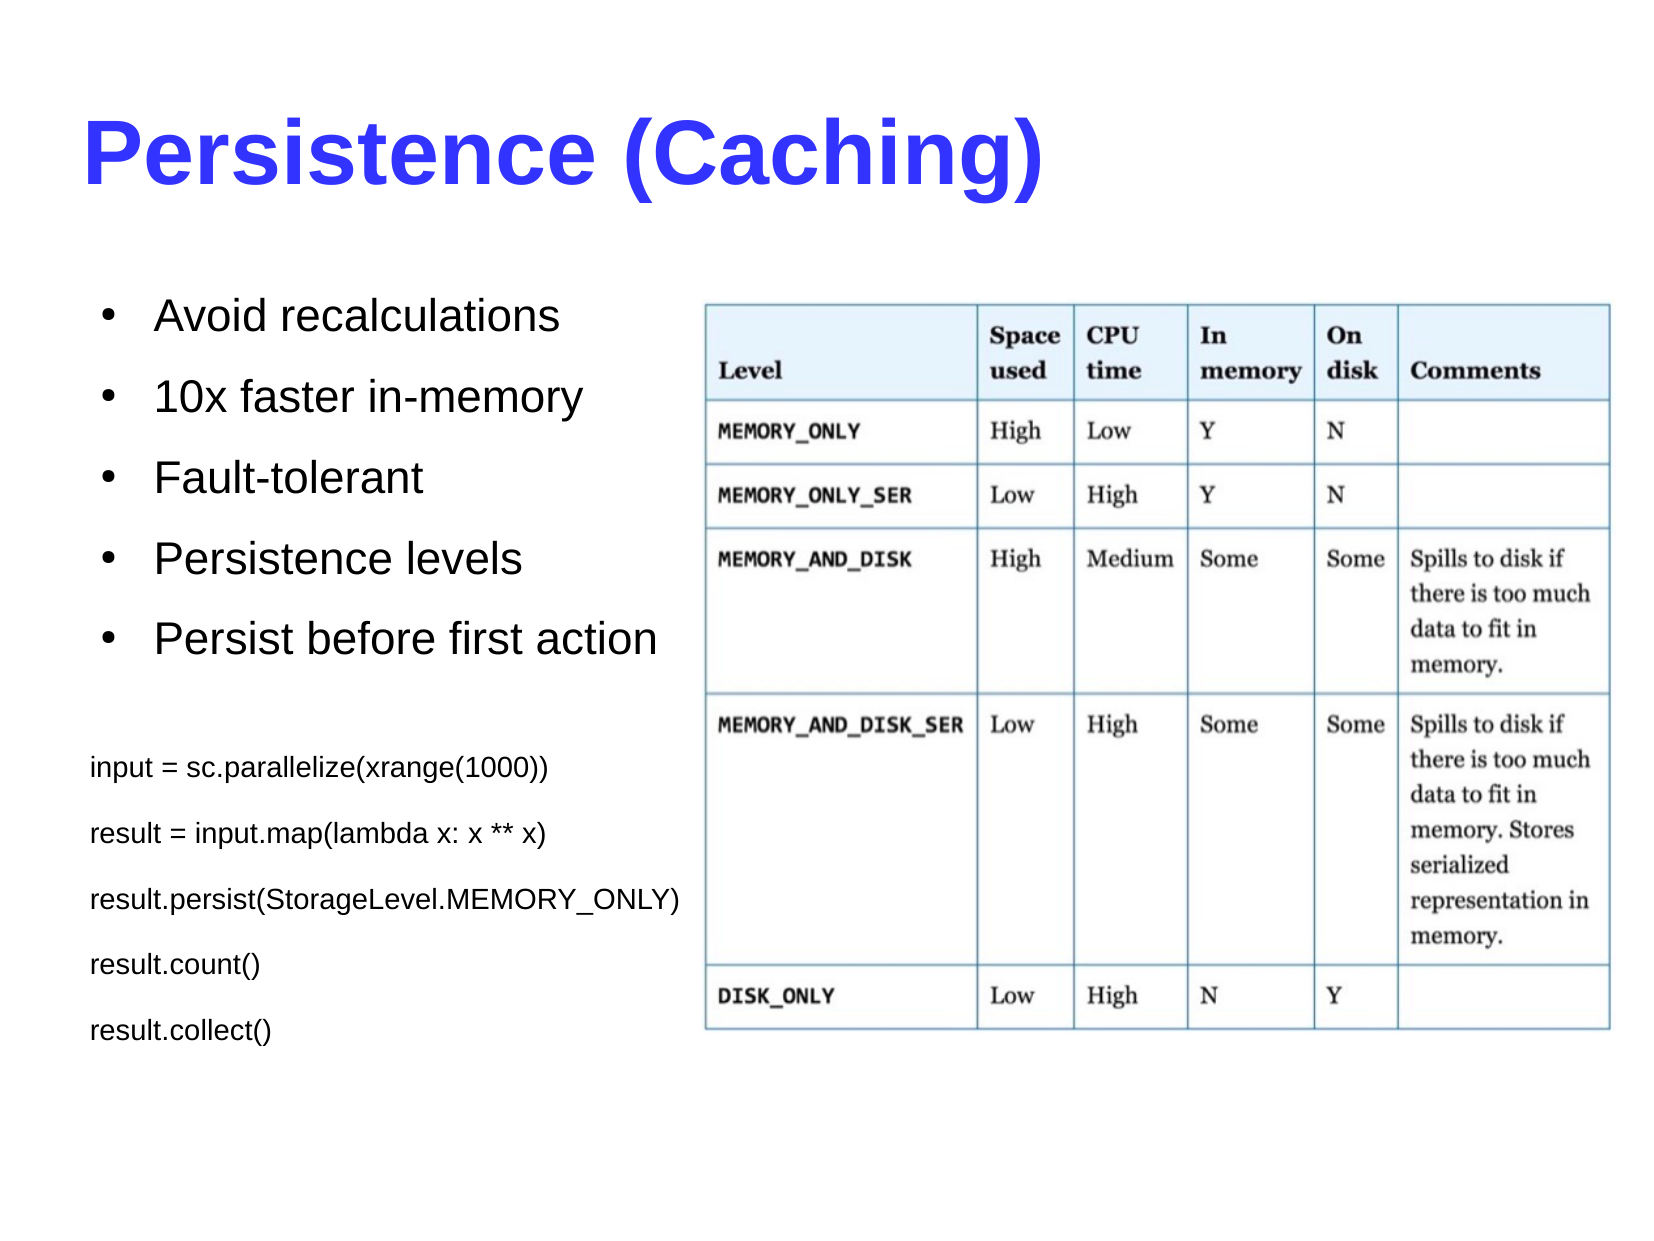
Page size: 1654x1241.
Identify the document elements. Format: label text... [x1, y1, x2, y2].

text_box input = sc.parallelize(xrange(1000)) result = input.map(lambda x: x ** x) result.persist(StorageLevel.MEMORY_ONLY) result.count() result.collect() [75, 744, 751, 1156]
title Persistence (Caching) [82, 49, 1571, 257]
list Avoid recalculations 10x faster in-memory Fault-tolerant Persistence levels Persist before first action [82, 290, 676, 721]
picture [701, 299, 1616, 1036]
